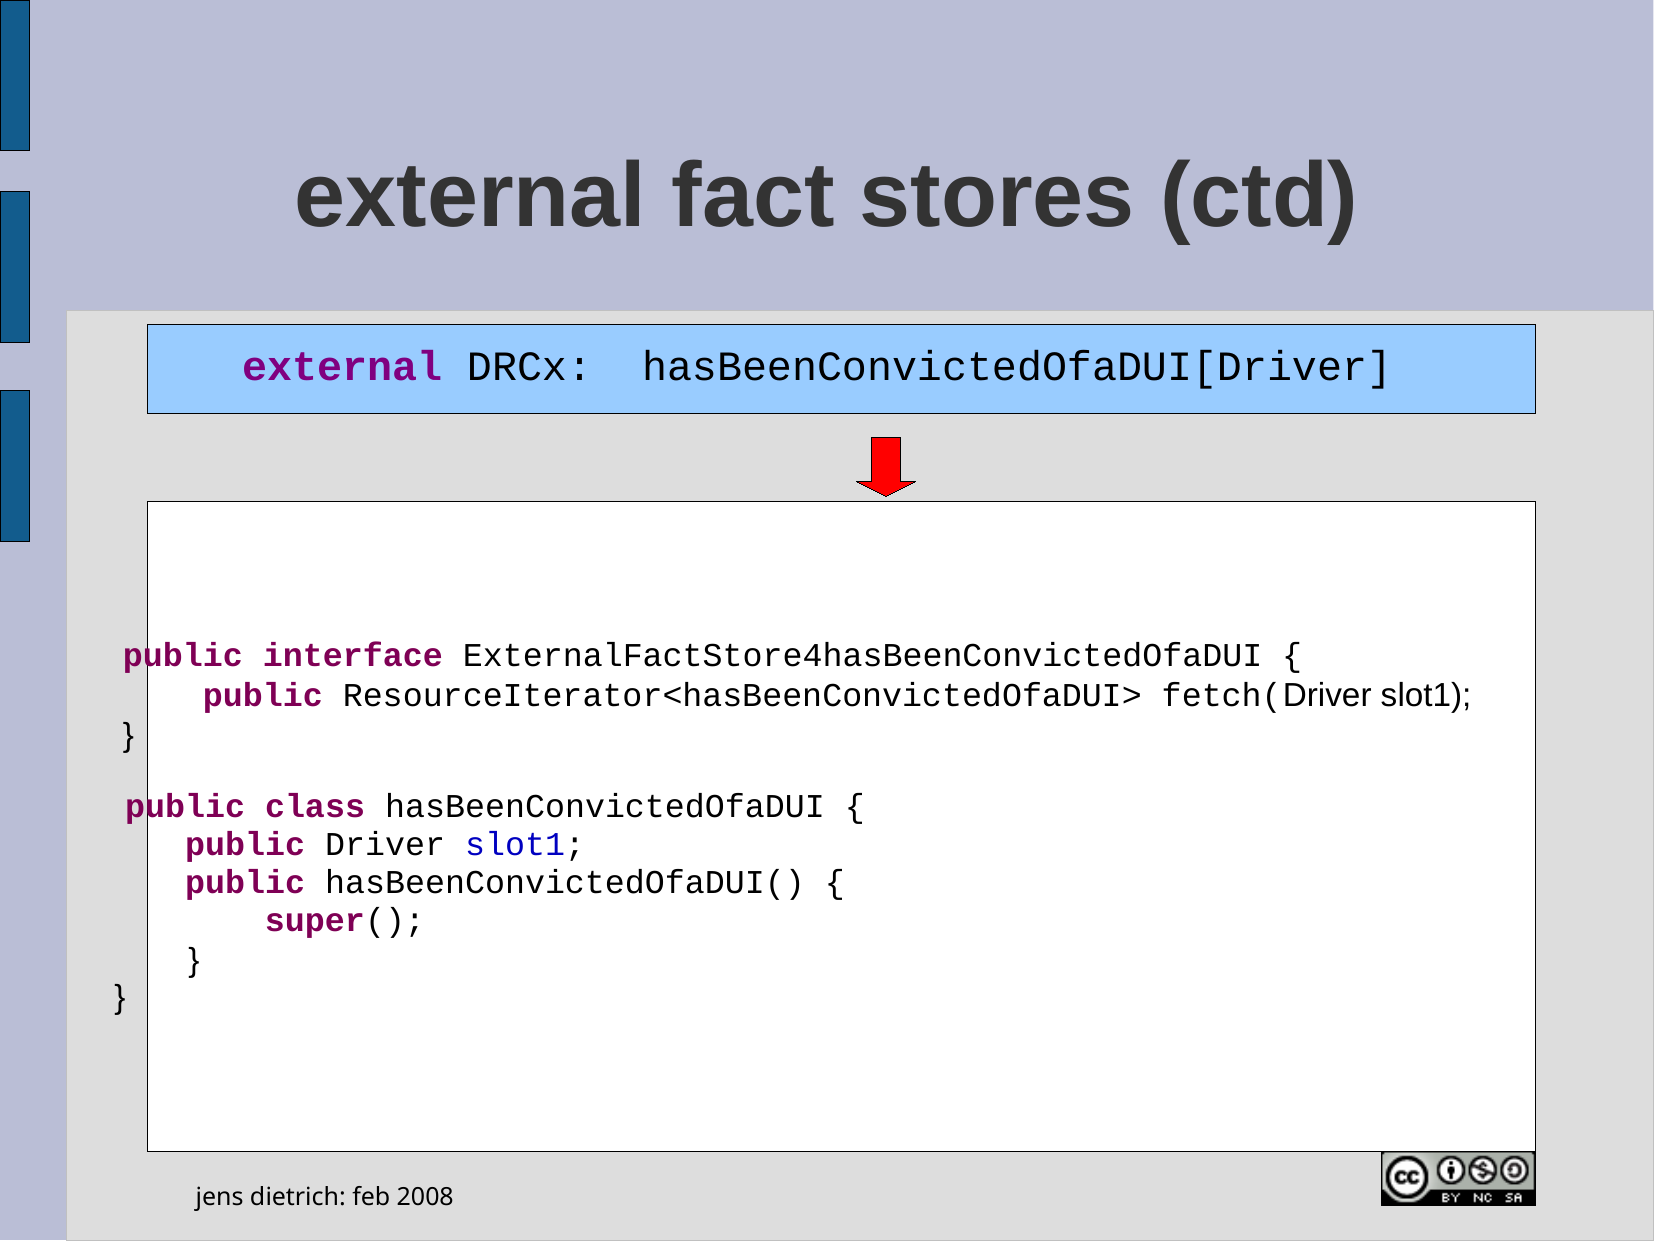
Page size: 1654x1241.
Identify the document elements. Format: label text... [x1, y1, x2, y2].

text_box public interface ExternalFactStore4hasBeenConvictedOfaDUI { public ResourceIterator<hasBeenConvictedOfaDUI> fetch(Driver slot1); } public class hasBeenConvictedOfaDUI { public Driver slot1; public hasBeenConvictedOfaDUI() { super(); } } [147, 501, 1536, 1152]
title external fact stores (ctd) [121, 91, 1534, 299]
text_box [856, 437, 916, 497]
text_box external DRCx: hasBeenConvictedOfaDUI[Driver] [147, 324, 1536, 414]
picture [1381, 1152, 1536, 1206]
